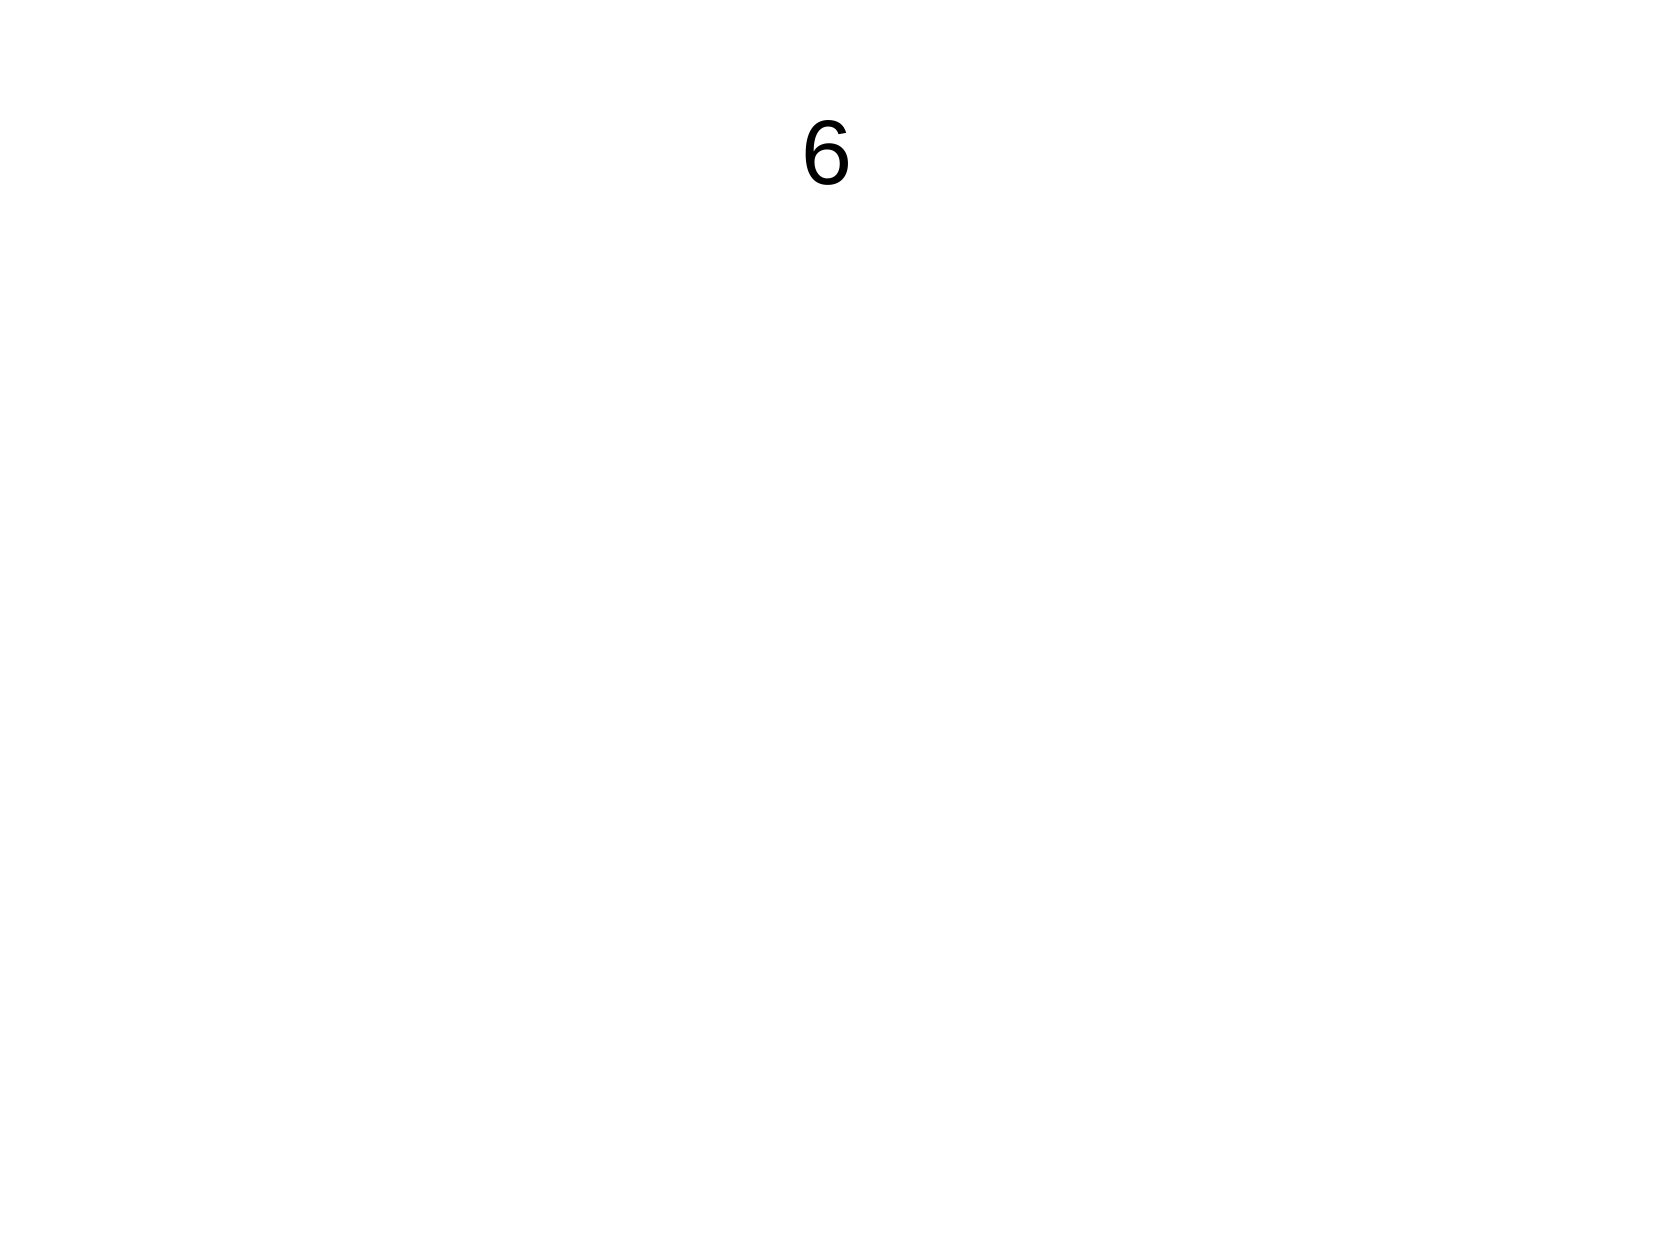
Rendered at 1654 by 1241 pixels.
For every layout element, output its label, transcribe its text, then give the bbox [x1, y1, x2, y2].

title 6 [82, 49, 1571, 257]
